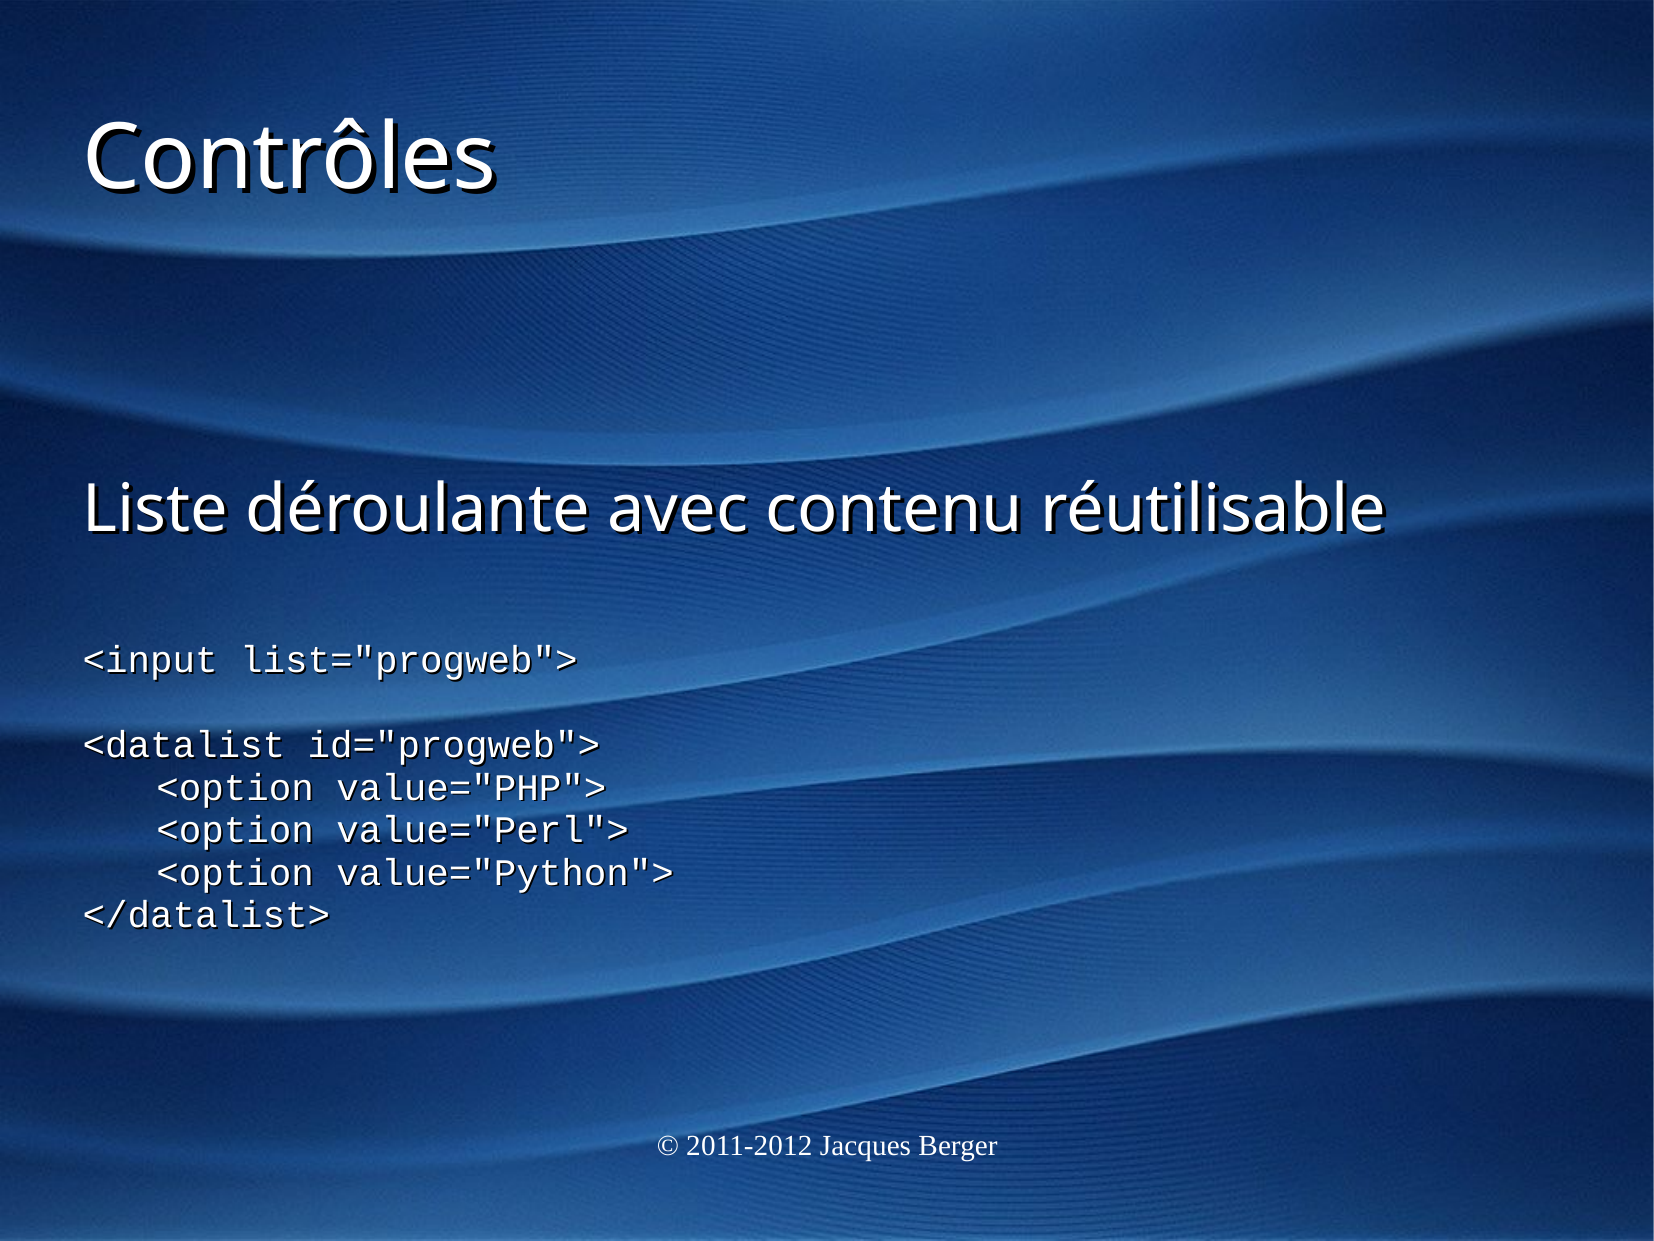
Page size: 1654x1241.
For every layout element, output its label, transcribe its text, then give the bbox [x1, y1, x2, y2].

subtitle Liste déroulante avec contenu réutilisable <input list="progweb"> <datalist id="progweb"> <option value="PHP"> <option value="Perl"> <option value="Python"> </datalist> [82, 297, 1571, 1102]
title Contrôles [82, 56, 1571, 250]
picture [0, 0, 1654, 1241]
